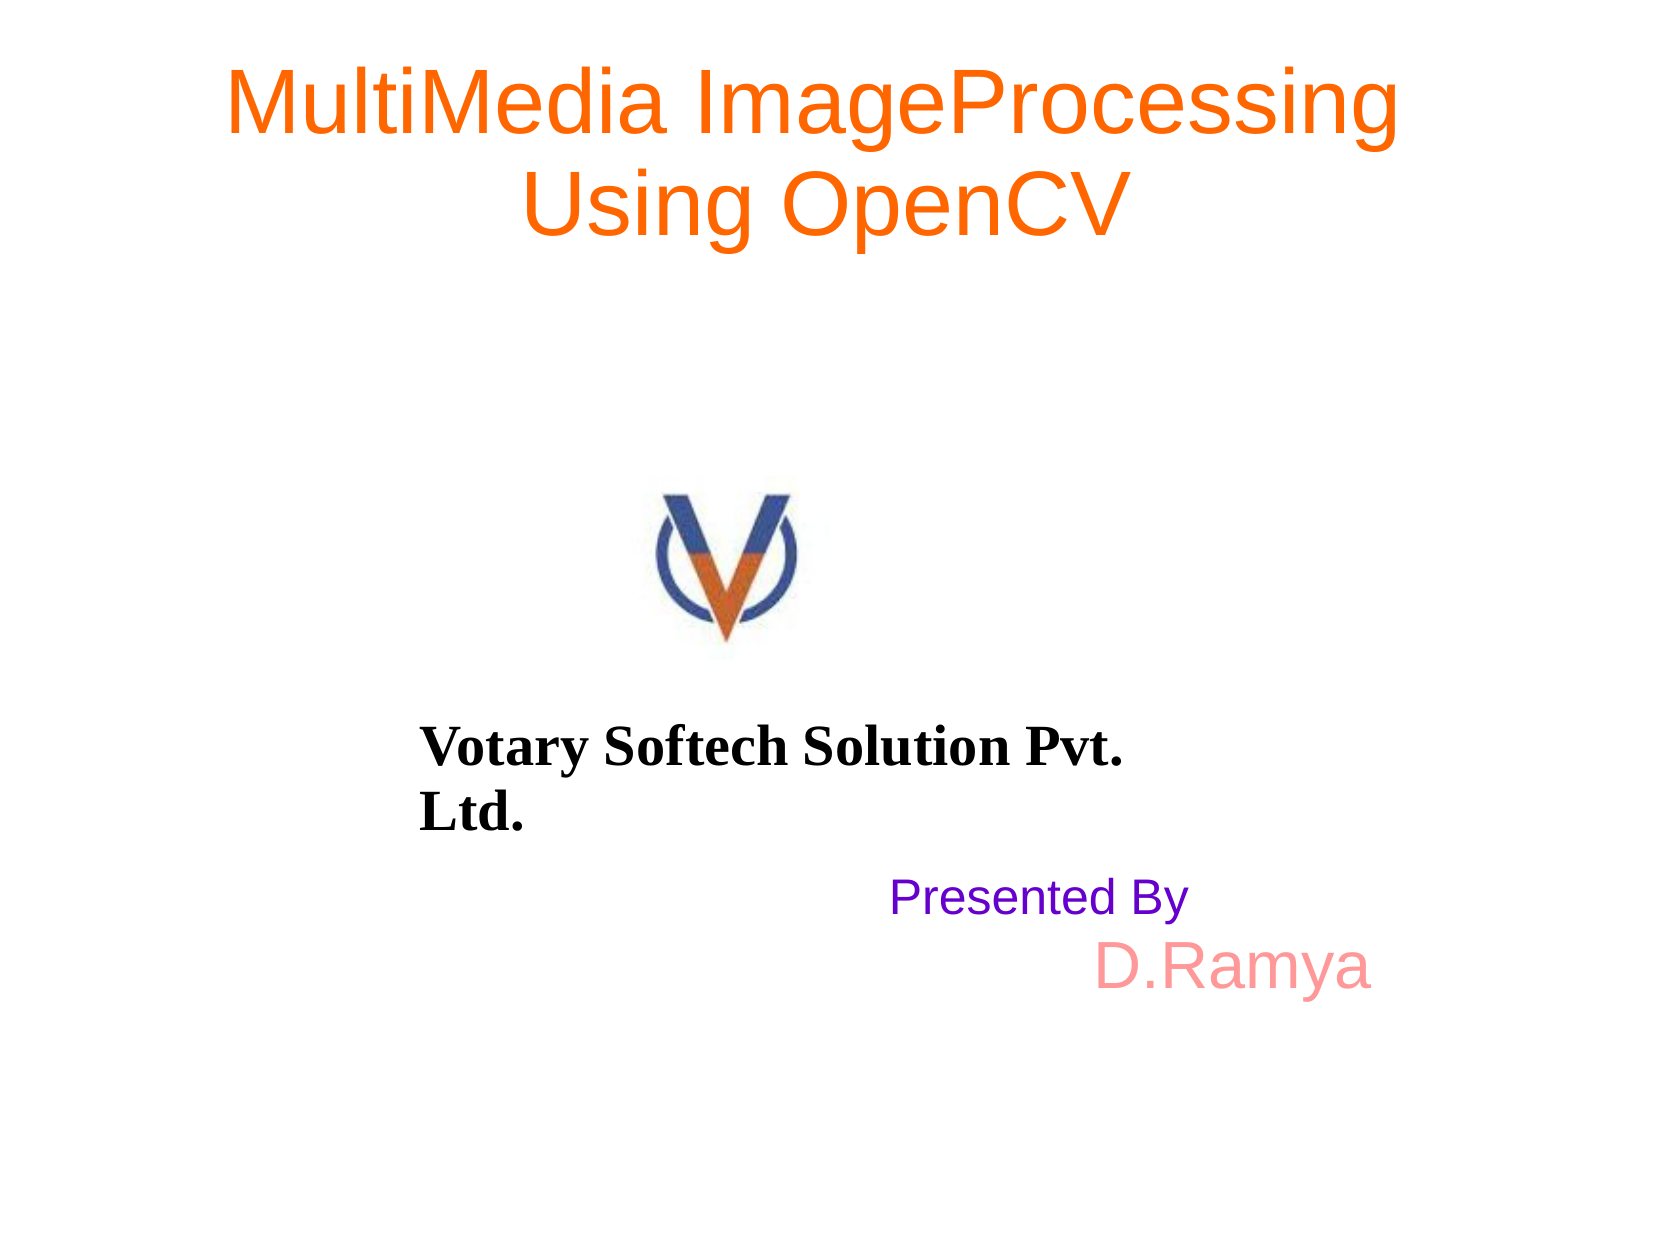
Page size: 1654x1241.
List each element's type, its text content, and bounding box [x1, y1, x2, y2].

title MultiMedia ImageProcessing Using OpenCV [82, 49, 1571, 257]
picture [555, 401, 898, 576]
text_box Votary Softech Solution Pvt. Ltd. [405, 576, 1259, 786]
subtitle Presented By D.Ramya [82, 290, 1571, 1010]
